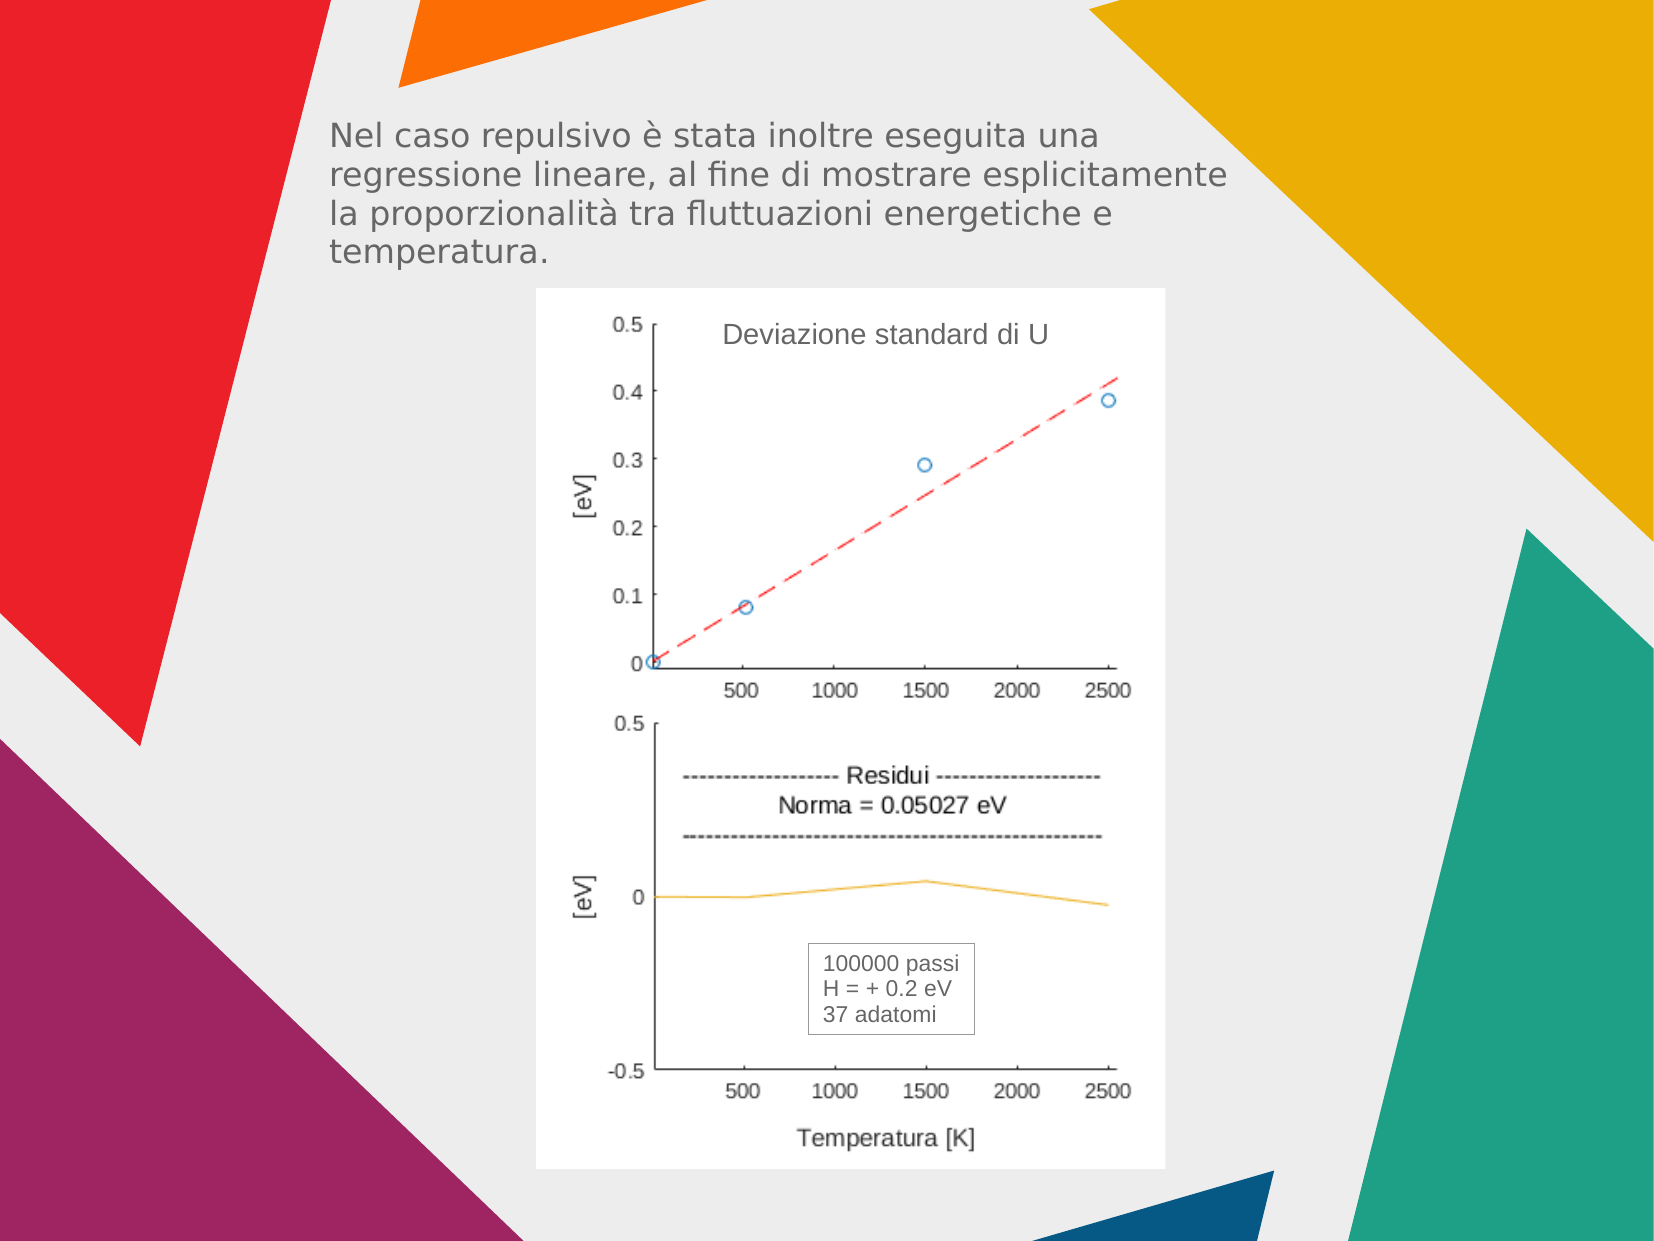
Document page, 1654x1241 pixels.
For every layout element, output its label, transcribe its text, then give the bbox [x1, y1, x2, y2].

picture [536, 288, 1166, 1169]
text_box Deviazione standard di U [707, 310, 1107, 452]
list Nel caso repulsivo è stata inoltre eseguita una regressione lineare, al fine di mostrare esplicitamente la proporzionalità tra fluttuazioni energetiche e temperatura. [258, 117, 1248, 435]
text_box 100000 passi H = + 0.2 eV 37 adatomi [808, 943, 975, 1035]
